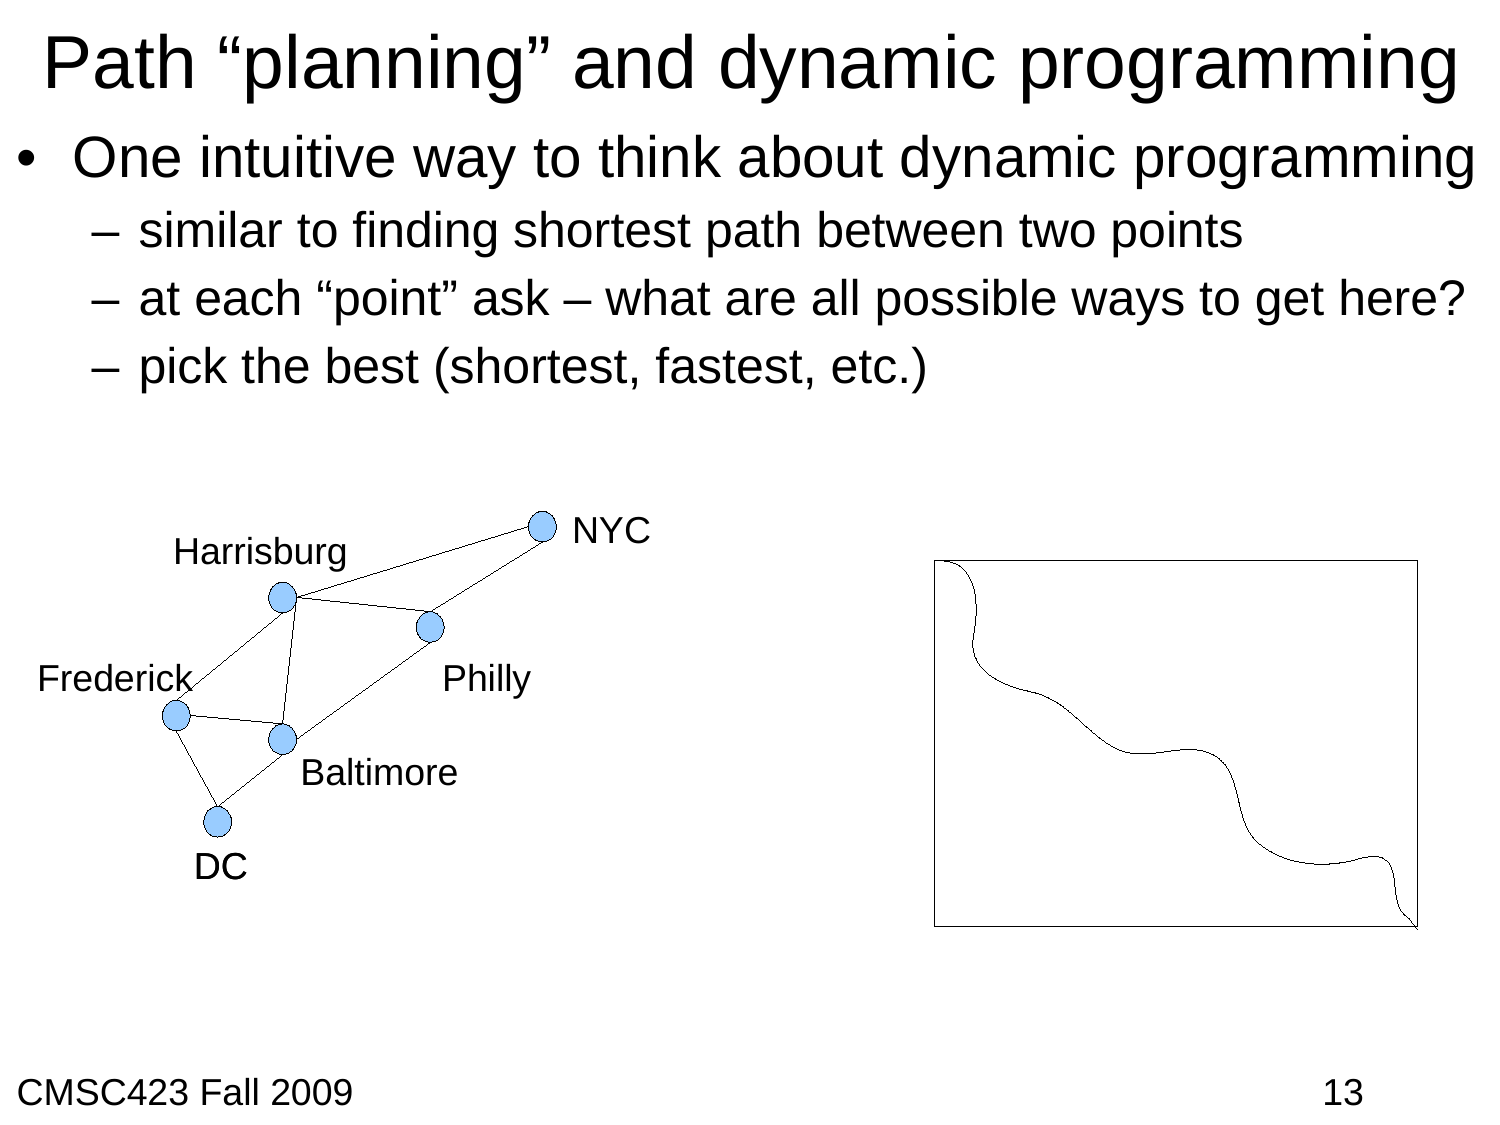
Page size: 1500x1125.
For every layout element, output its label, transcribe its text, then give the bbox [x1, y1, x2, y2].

list One intuitive way to think about dynamic programming similar to finding shortest path between two points at each “point” ask – what are all possible ways to get here? pick the best (shortest, fastest, etc.) [16, 124, 1485, 1072]
text_box Philly [427, 646, 556, 707]
text_box [416, 611, 445, 643]
text_box [268, 582, 297, 613]
title Path “planning” and dynamic programming [19, 9, 1485, 116]
text_box Harrisburg [158, 519, 364, 580]
text_box [162, 707, 191, 731]
text_box NYC [557, 498, 684, 559]
text_box DC [179, 835, 272, 895]
text_box [528, 511, 557, 542]
text_box Frederick [22, 646, 229, 707]
text_box [268, 723, 297, 755]
text_box [203, 806, 232, 835]
text_box Baltimore [285, 740, 497, 801]
